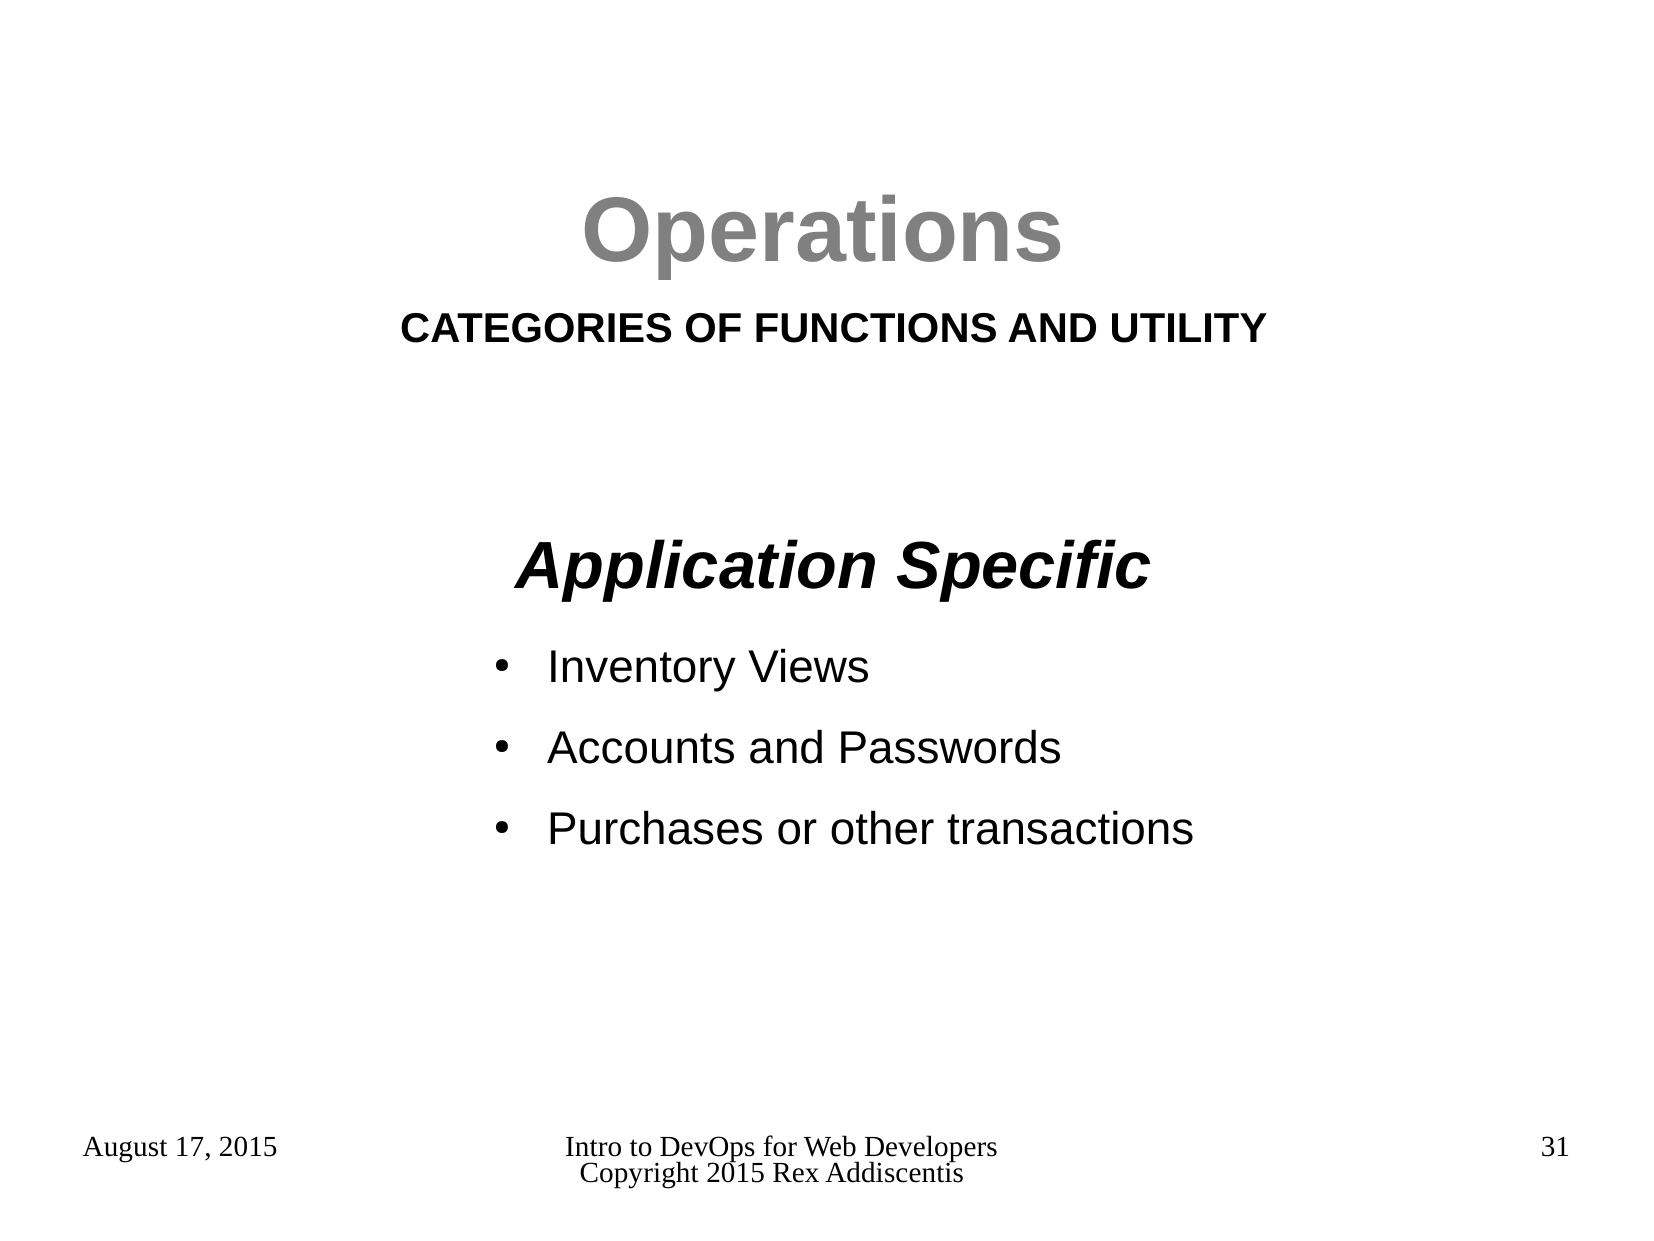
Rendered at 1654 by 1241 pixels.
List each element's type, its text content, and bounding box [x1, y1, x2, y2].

list Inventory Views Accounts and Passwords Purchases or other transactions [476, 641, 1384, 957]
list Operations CATEGORIES OF FUNCTIONS AND UTILITY Application Specific [90, 120, 1578, 610]
